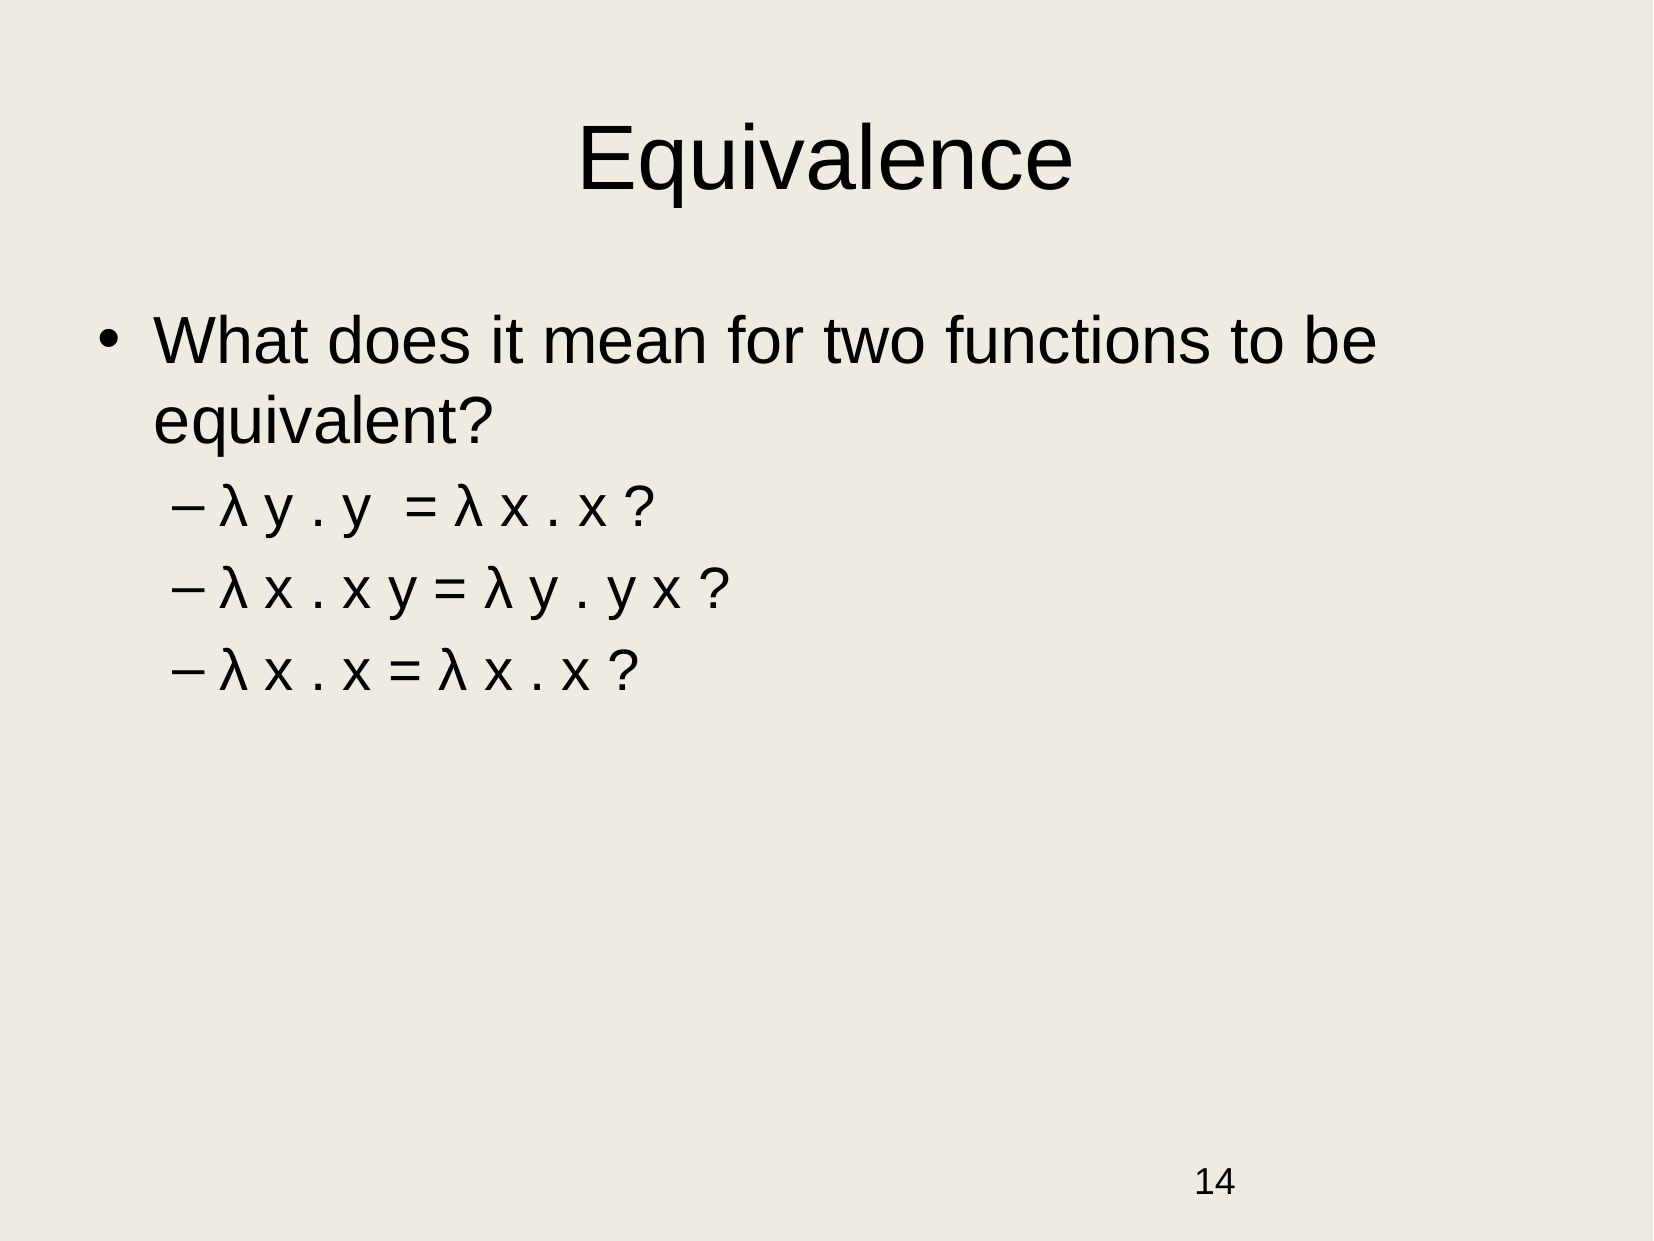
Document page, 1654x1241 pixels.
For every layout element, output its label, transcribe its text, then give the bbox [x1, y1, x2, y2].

slide_number <number> [1179, 1149, 1565, 1216]
title Equivalence [82, 49, 1571, 257]
list What does it mean for two functions to be equivalent? λ y . y = λ x . x ? λ x . x y = λ y . y x ? λ x . x = λ x . x ? [82, 289, 1571, 1109]
